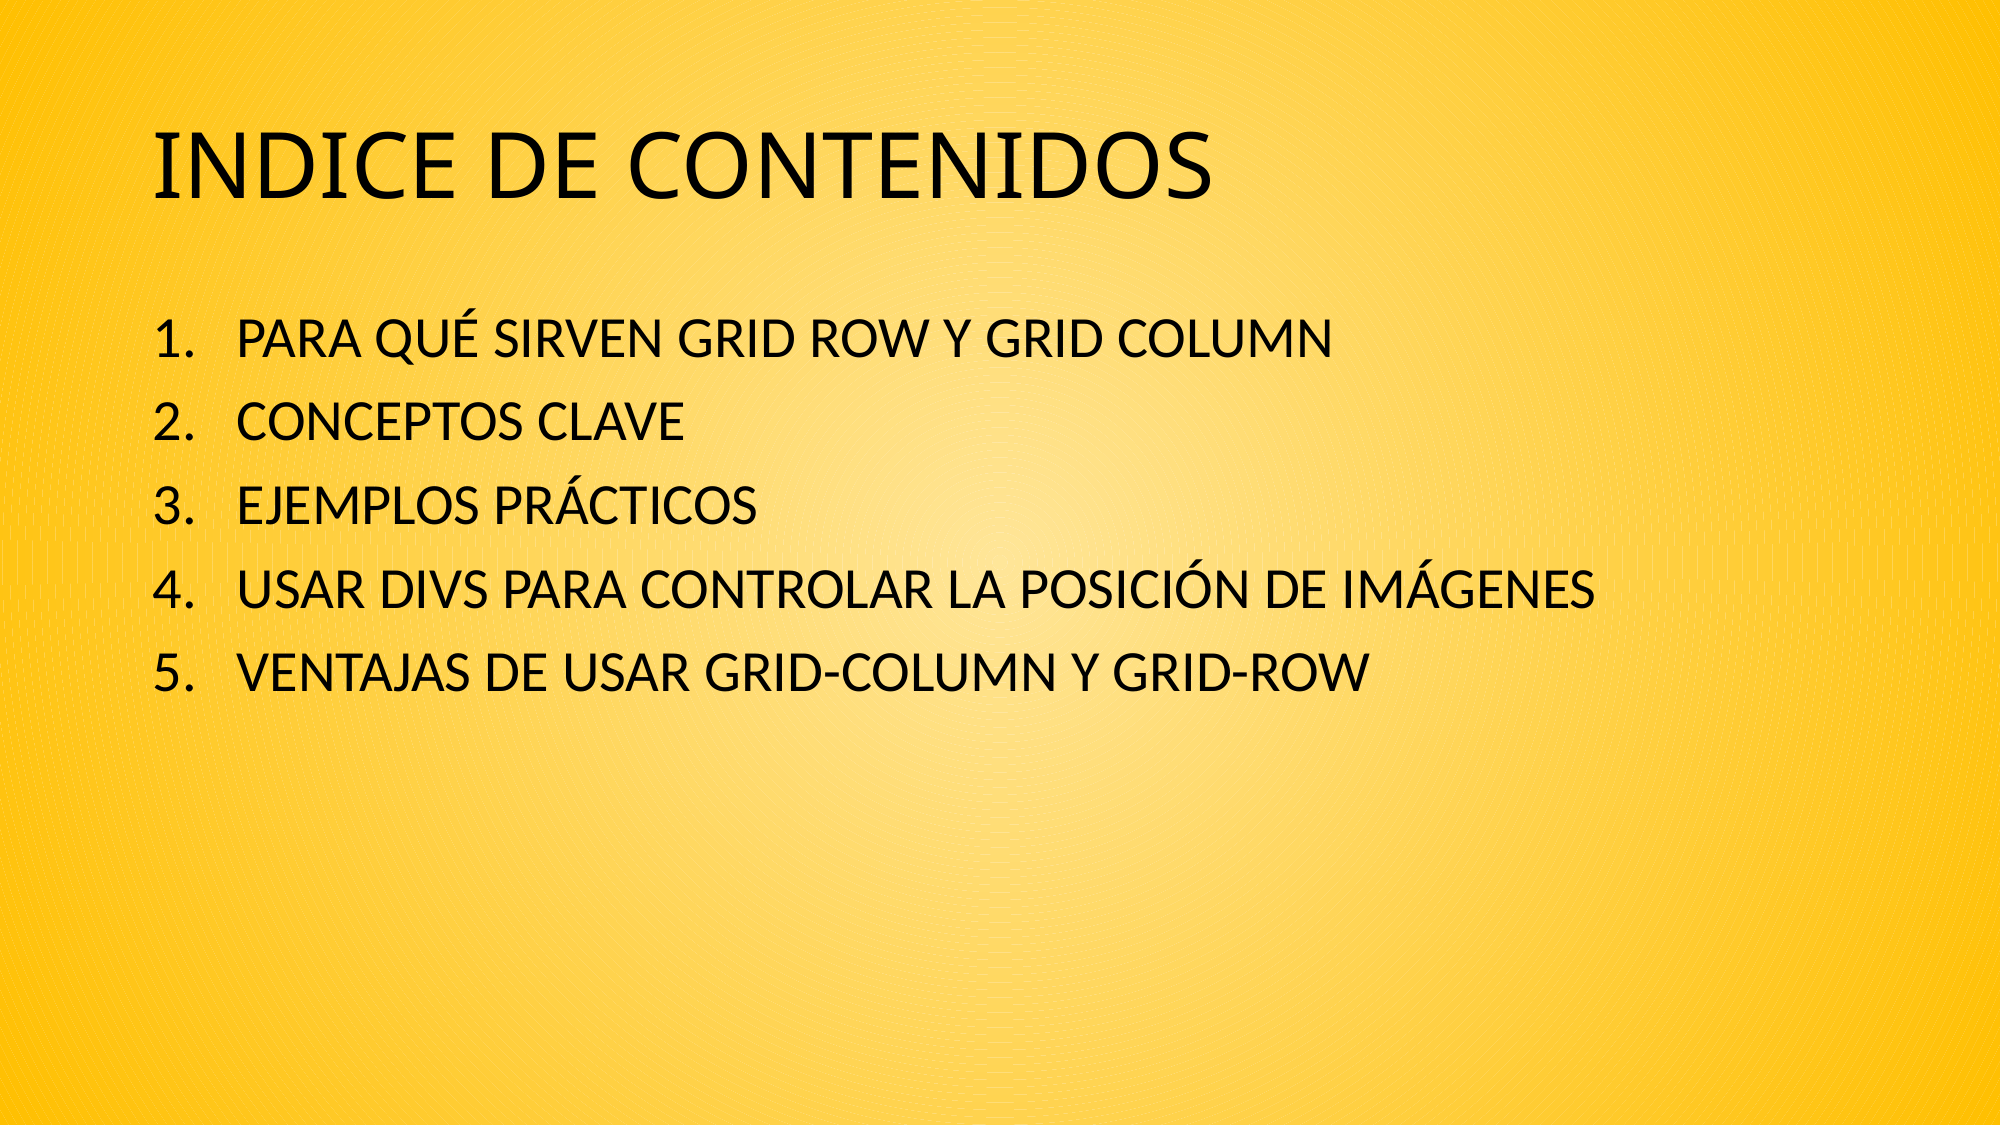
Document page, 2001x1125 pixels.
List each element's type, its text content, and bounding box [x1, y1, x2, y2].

list PARA QUÉ SIRVEN GRID ROW Y GRID COLUMN CONCEPTOS CLAVE EJEMPLOS PRÁCTICOS USAR DIVS PARA CONTROLAR LA POSICIÓN DE IMÁGENES VENTAJAS DE USAR GRID-COLUMN Y GRID-ROW [137, 299, 1863, 1014]
title INDICE DE CONTENIDOS [137, 59, 1863, 278]
